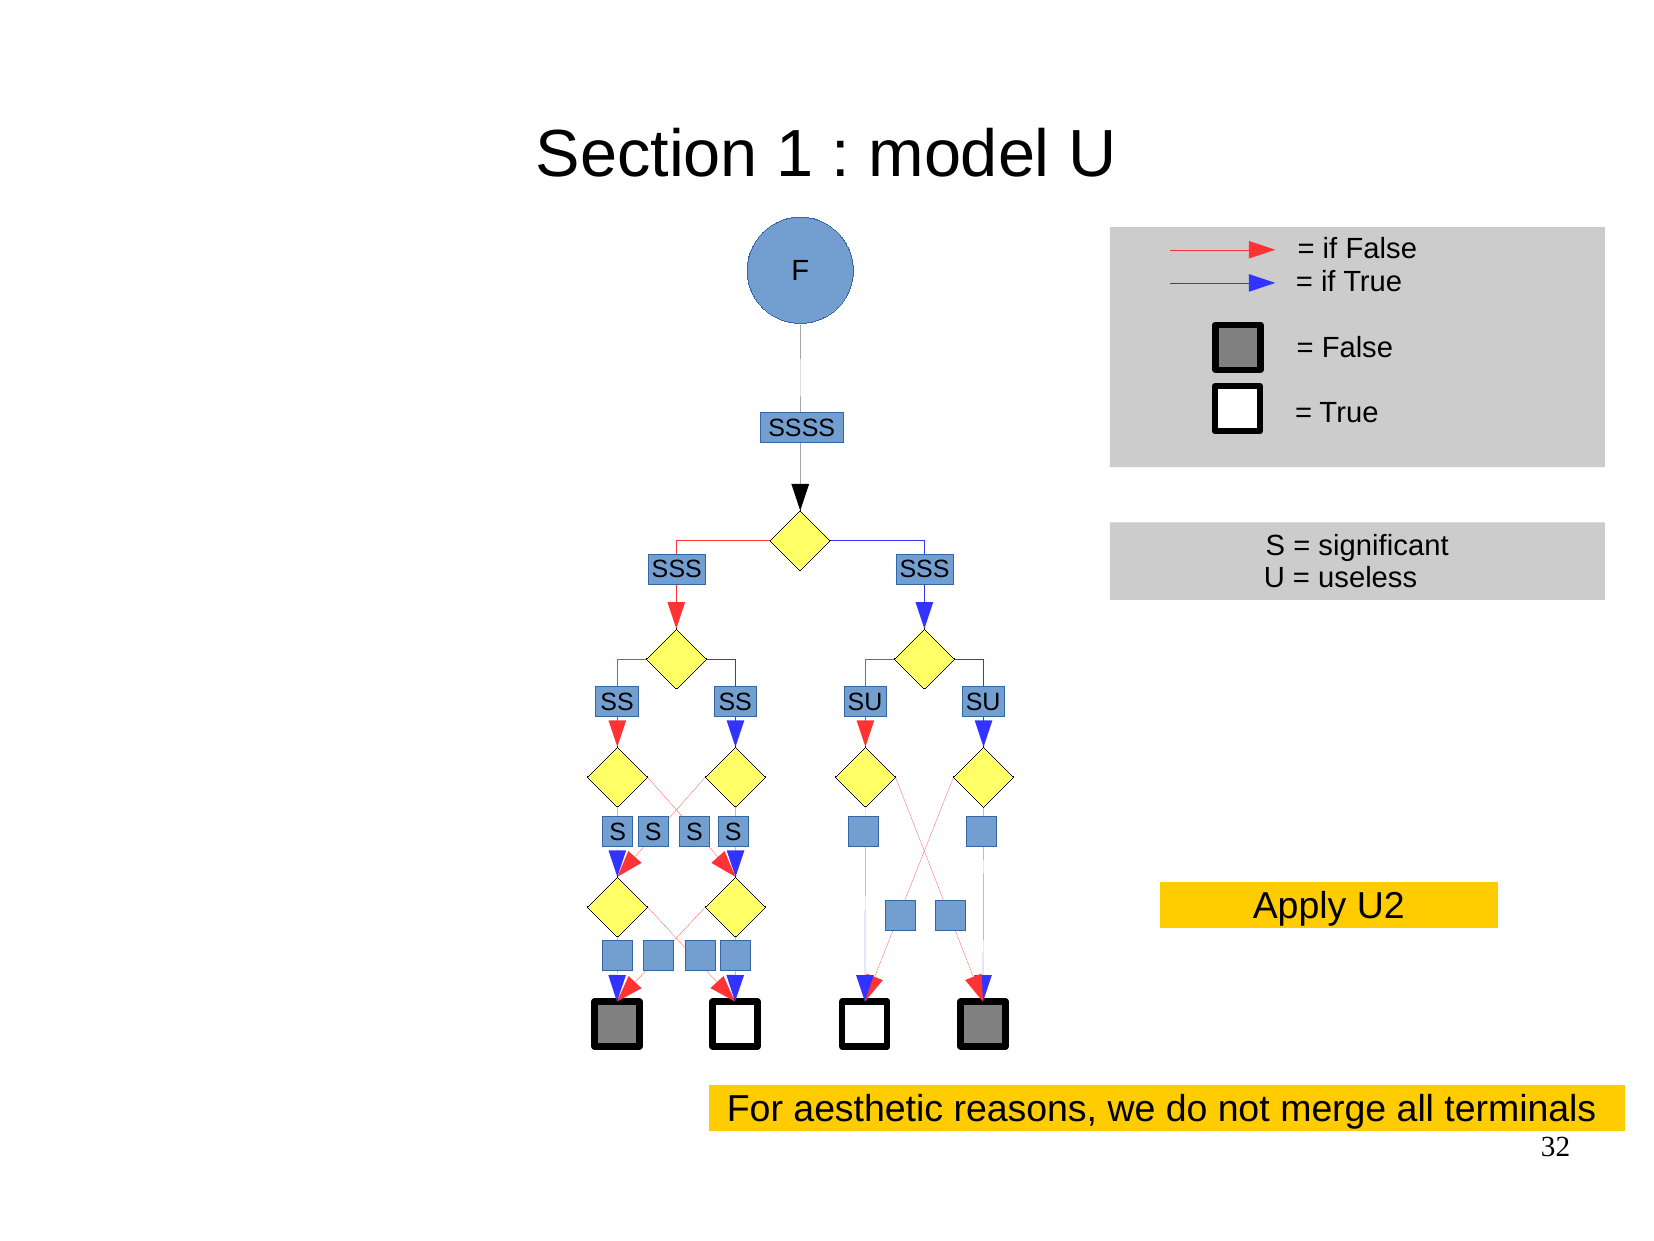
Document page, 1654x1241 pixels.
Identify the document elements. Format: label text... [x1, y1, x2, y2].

text_box [885, 900, 916, 931]
text_box [705, 876, 766, 937]
text_box SS [714, 686, 757, 717]
text_box = if False = if True = False = True [1109, 227, 1605, 468]
text_box For aesthetic reasons, we do not merge all terminals [709, 1085, 1625, 1131]
text_box [770, 510, 831, 571]
text_box [960, 1001, 1006, 1047]
text_box SS [595, 686, 639, 717]
text_box [1215, 324, 1261, 370]
text_box [594, 1001, 640, 1047]
text_box S [718, 816, 749, 847]
text_box SSS [896, 554, 954, 585]
text_box [602, 940, 633, 971]
text_box [712, 1001, 758, 1047]
text_box SU [962, 686, 1005, 717]
text_box [894, 628, 955, 689]
text_box [835, 746, 896, 807]
text_box S [679, 816, 710, 847]
text_box Apply U2 [1160, 882, 1498, 928]
text_box S [638, 816, 669, 847]
text_box [842, 1001, 888, 1047]
text_box [848, 816, 879, 847]
text_box [966, 816, 997, 847]
title Section 1 : model U [82, 49, 1571, 257]
text_box S = significant U = useless [1109, 522, 1605, 600]
text_box [1215, 386, 1261, 432]
text_box [705, 746, 766, 807]
text_box SU [844, 686, 887, 717]
text_box [646, 628, 707, 689]
text_box [953, 746, 1014, 808]
text_box [643, 940, 674, 971]
text_box [685, 940, 716, 971]
text_box SSS [648, 554, 706, 585]
text_box [587, 746, 648, 807]
text_box F [747, 257, 854, 324]
text_box [935, 900, 966, 931]
text_box S [602, 816, 633, 847]
text_box [720, 940, 751, 971]
text_box [587, 876, 648, 937]
text_box SSSS [760, 412, 844, 443]
